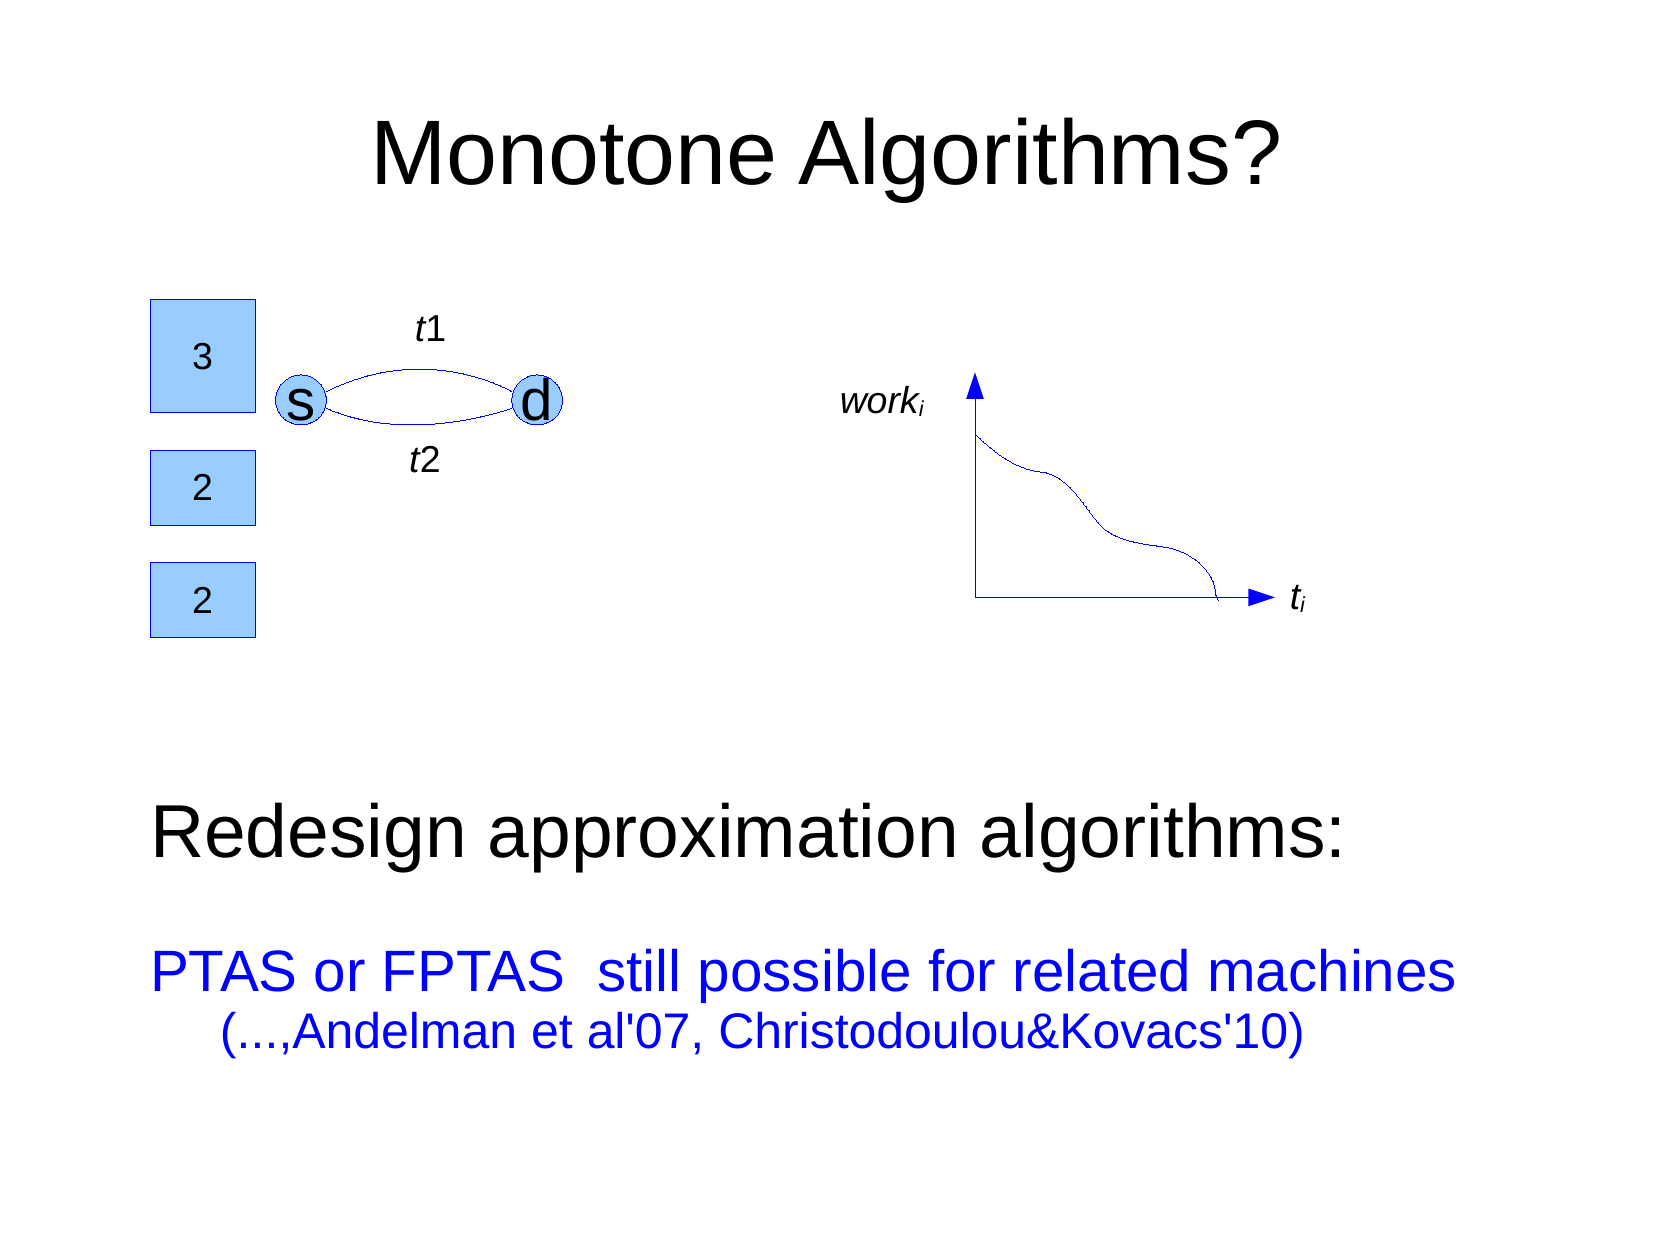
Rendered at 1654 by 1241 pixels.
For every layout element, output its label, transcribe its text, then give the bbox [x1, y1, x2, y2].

text_box d [511, 374, 563, 425]
text_box t2 [362, 430, 488, 488]
title Monotone Algorithms? [82, 49, 1571, 257]
text_box 2 [150, 450, 256, 526]
text_box ti [1275, 568, 1463, 638]
text_box Redesign approximation algorithms: PTAS or FPTAS still possible for related machines (...,Andelman et al'07, Christodoulou&Kovacs'10) [150, 789, 1654, 1060]
text_box 2 [150, 562, 256, 638]
text_box t1 [400, 300, 488, 370]
text_box s [275, 374, 327, 425]
text_box 3 [150, 299, 256, 413]
text_box worki [825, 372, 1013, 442]
